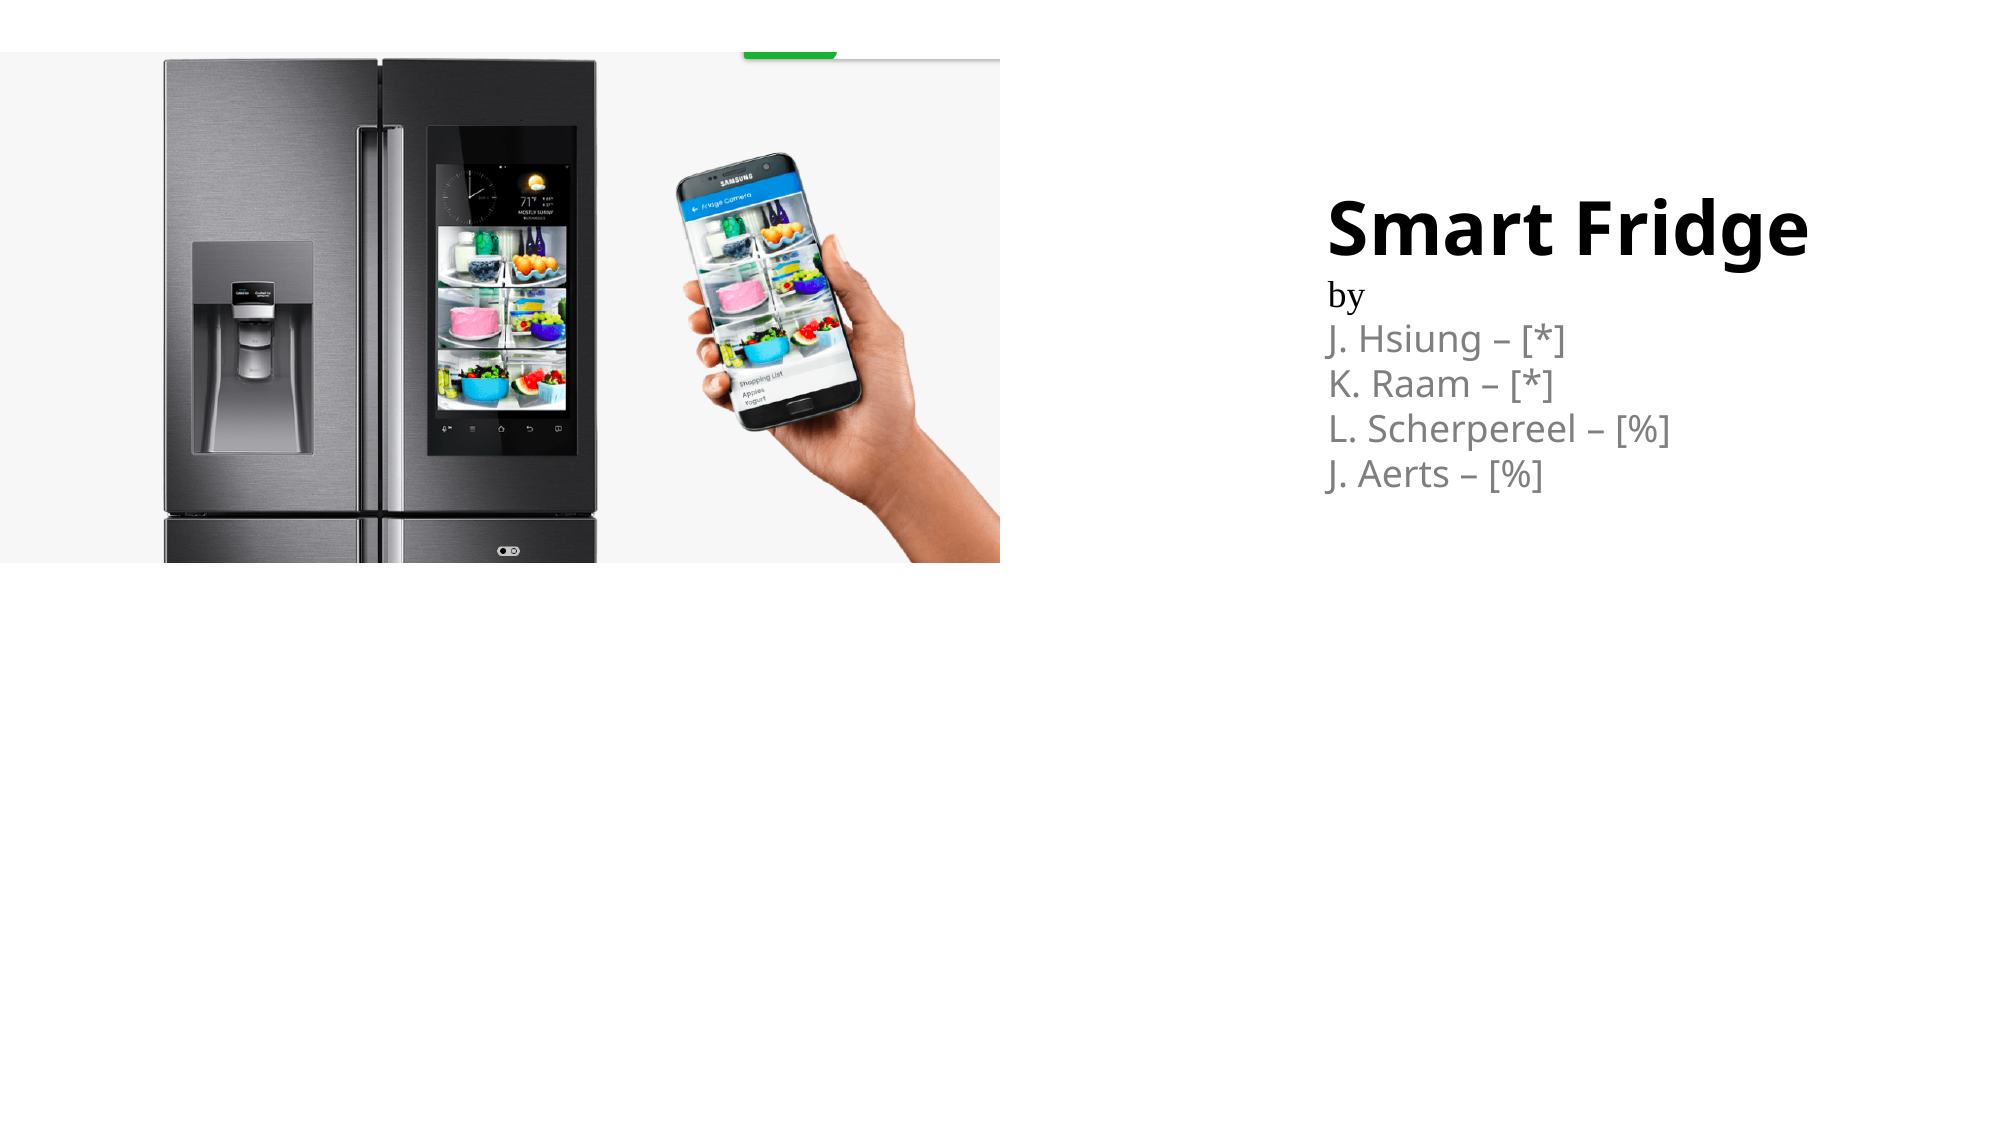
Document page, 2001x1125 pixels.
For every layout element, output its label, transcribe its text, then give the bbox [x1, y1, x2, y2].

picture [0, 52, 1000, 563]
text_box Smart Fridge by J. Hsiung – [*] K. Raam – [*] L. Scherpereel – [%] J. Aerts – [%] [1312, 172, 1863, 507]
